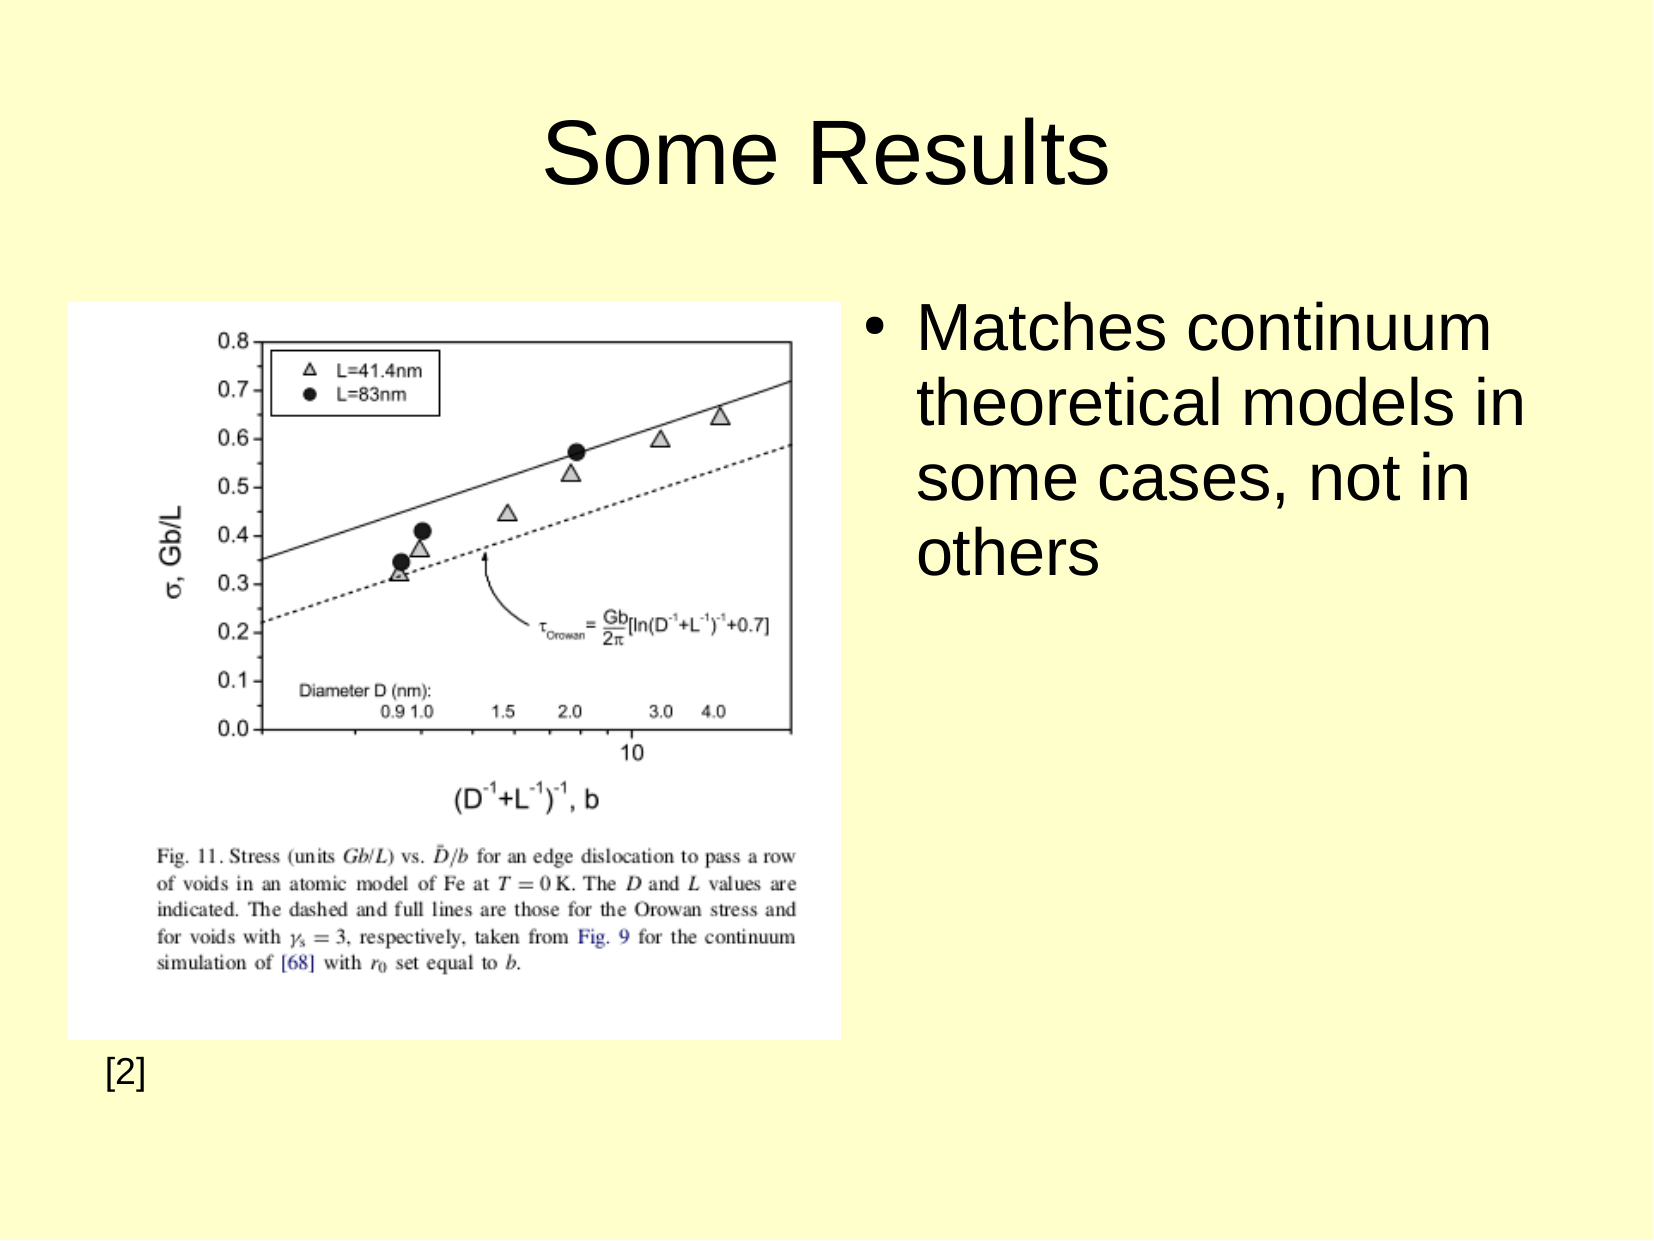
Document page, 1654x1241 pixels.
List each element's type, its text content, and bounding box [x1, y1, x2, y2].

title Some Results [82, 49, 1571, 257]
list Matches continuum theoretical models in some cases, not in others [845, 290, 1572, 1010]
text_box [2] [90, 1043, 166, 1111]
picture [68, 302, 841, 1040]
